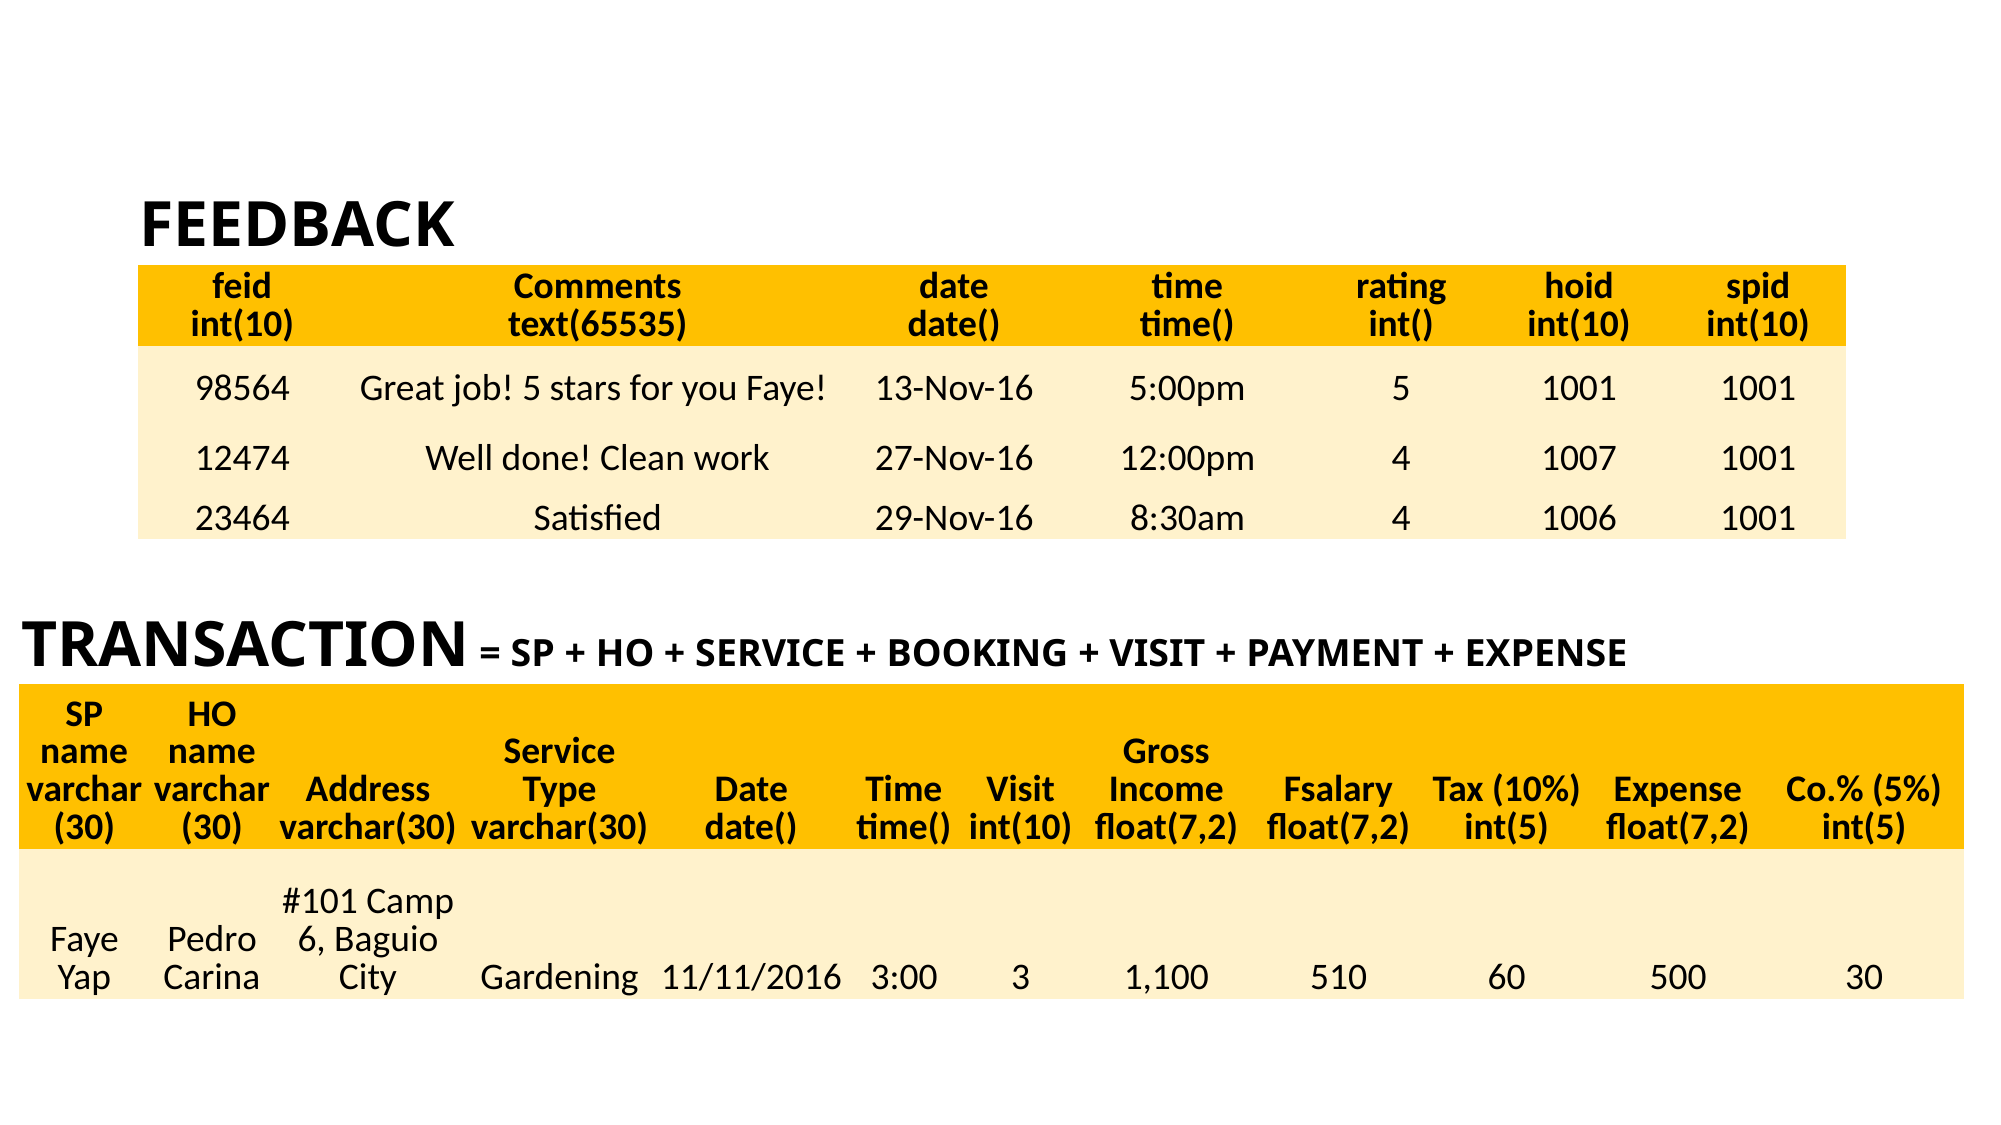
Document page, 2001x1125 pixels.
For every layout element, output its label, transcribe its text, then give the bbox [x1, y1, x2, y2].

table_cell 1001 [1671, 410, 1846, 480]
table_cell 1007 [1487, 410, 1671, 480]
table_cell Gardening [461, 849, 658, 999]
table_header FEEDBACK [138, 170, 1846, 265]
table_cell 510 [1255, 849, 1422, 999]
table_cell 4 [1315, 410, 1487, 480]
table_cell 8:30am [1060, 480, 1315, 539]
table_cell rating int() [1315, 265, 1487, 346]
table_cell 500 [1591, 849, 1765, 999]
table_cell Service Type varchar(30) [461, 684, 658, 849]
table_cell 5:00pm [1060, 346, 1315, 410]
table_cell Well done! Clean work [347, 410, 849, 480]
table_cell Expense float(7,2) [1591, 684, 1765, 849]
table_cell Address varchar(30) [275, 684, 461, 849]
table_cell HO name varchar(30) [149, 684, 275, 849]
table_cell Satisfied [347, 480, 849, 539]
table_cell Faye Yap [19, 849, 149, 999]
table_cell 1001 [1671, 480, 1846, 539]
table_cell 1006 [1487, 480, 1671, 539]
table_cell 27-Nov-16 [849, 410, 1060, 480]
table_cell feid int(10) [138, 265, 347, 346]
table_cell SP name varchar(30) [19, 684, 149, 849]
table_cell hoid int(10) [1487, 265, 1671, 346]
table_cell 23464 [138, 480, 347, 539]
table_cell Pedro Carina [149, 849, 275, 999]
table_cell Comments text(65535) [347, 265, 849, 346]
table_cell 3:00 [844, 849, 964, 999]
table_header TRANSACTION = SP + HO + SERVICE + BOOKING + VISIT + PAYMENT + EXPENSE [19, 556, 1964, 684]
table_cell 29-Nov-16 [849, 480, 1060, 539]
table_cell 12:00pm [1060, 410, 1315, 480]
table_cell 12474 [138, 410, 347, 480]
table_cell 1,100 [1078, 849, 1255, 999]
table_cell 60 [1422, 849, 1591, 999]
table_cell Co.% (5%) int(5) [1765, 684, 1964, 849]
table_cell Gross Income float(7,2) [1078, 684, 1255, 849]
table_cell 4 [1315, 480, 1487, 539]
table_cell 3 [964, 849, 1078, 999]
table_cell 13-Nov-16 [849, 346, 1060, 410]
table_cell Tax (10%) int(5) [1422, 684, 1591, 849]
table_cell 98564 [138, 346, 347, 410]
table_cell 1001 [1671, 346, 1846, 410]
table_cell Date date() [658, 684, 844, 849]
table_cell Fsalary float(7,2) [1255, 684, 1422, 849]
table_cell date date() [849, 265, 1060, 346]
table_cell 5 [1315, 346, 1487, 410]
table_cell #101 Camp 6, Baguio City [275, 849, 461, 999]
table_cell Great job! 5 stars for you Faye! [347, 346, 849, 410]
table_cell 30 [1765, 849, 1964, 999]
table_cell Time time() [844, 684, 964, 849]
table_cell Visit int(10) [964, 684, 1078, 849]
table_cell time time() [1060, 265, 1315, 346]
table_cell 1001 [1487, 346, 1671, 410]
table_cell 11/11/2016 [658, 849, 844, 999]
table_cell spid int(10) [1671, 265, 1846, 346]
